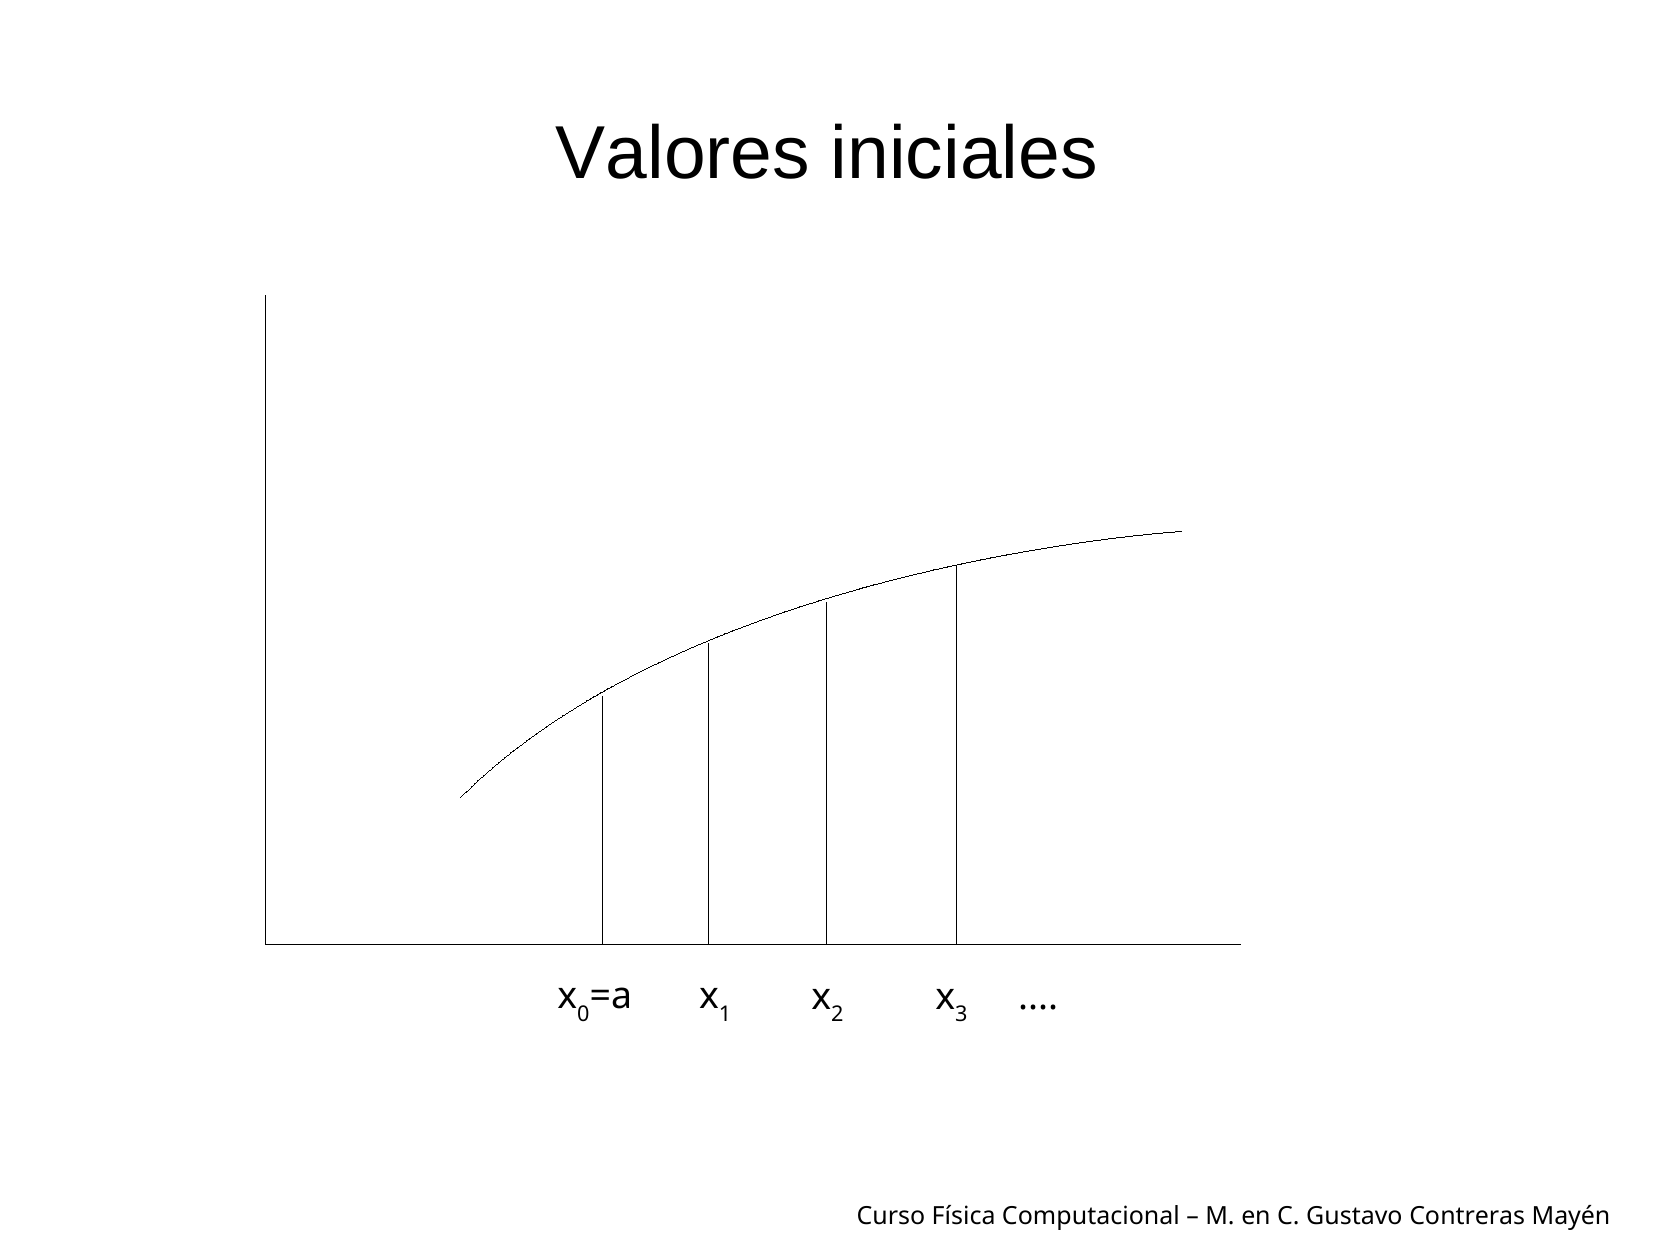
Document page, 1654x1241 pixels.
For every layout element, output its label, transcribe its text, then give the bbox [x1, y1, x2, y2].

text_box .... [1003, 961, 1071, 1020]
text_box x3 [920, 961, 981, 1028]
text_box x0=a [542, 961, 640, 1028]
text_box x2 [796, 961, 857, 1028]
text_box x1 [684, 961, 744, 1028]
title Valores iniciales [82, 49, 1571, 257]
